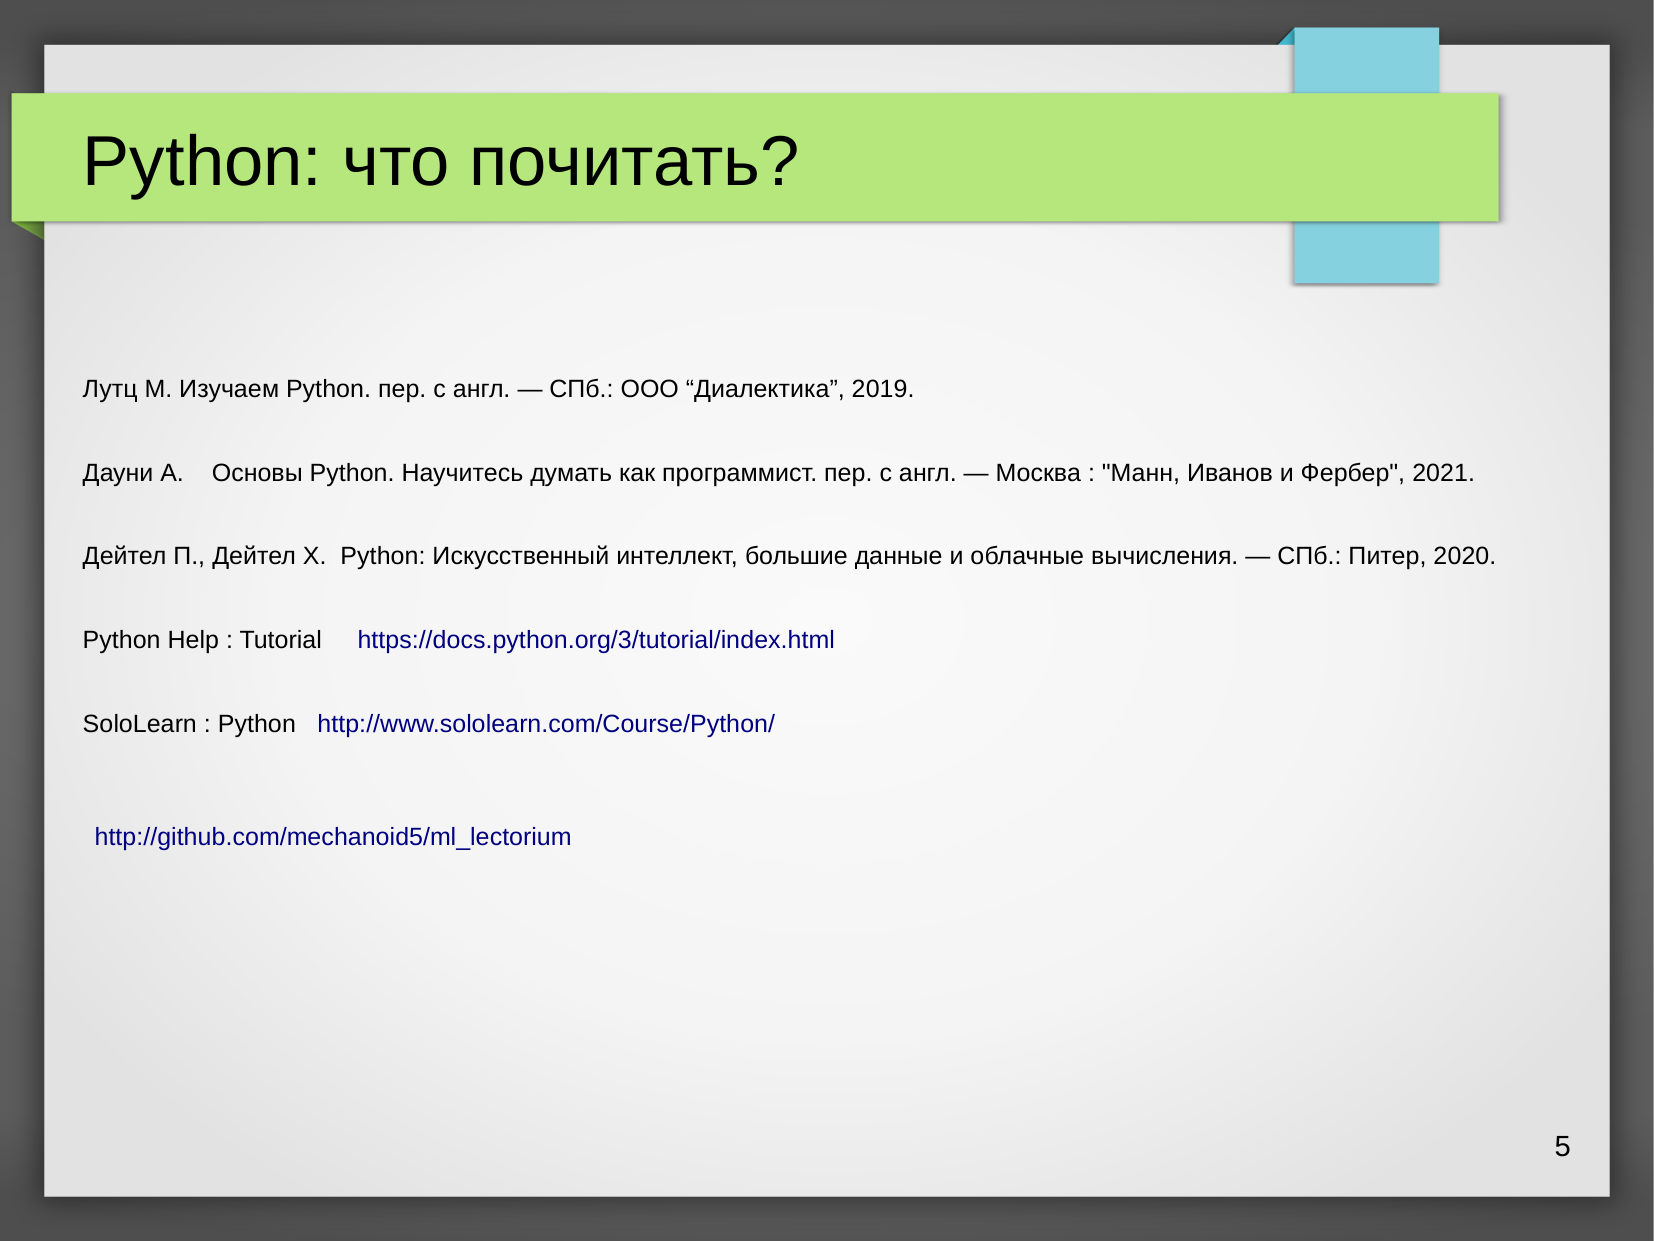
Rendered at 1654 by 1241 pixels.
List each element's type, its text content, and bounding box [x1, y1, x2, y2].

title Python: что почитать? [82, 96, 1571, 225]
text_box Лутц М. Изучаем Python. пер. с англ. — СПб.: ООО “Диалектика”, 2019. Дауни А. Основы Python. Научитесь думать как программист. пер. с англ. — Москва : "Манн, Иванов и Фербер", 2021. Дейтел П., Дейтел Х. Python: Искусственный интеллект, большие данные и облачные вычисления. — СПб.: Питер, 2020. Python Help : Tutorial https://docs.python.org/3/tutorial/index.html SoloLearn : Python http://www.sololearn.com/Course/Python/ http://github.com/mechanoid5/ml_lectorium [82, 328, 1536, 981]
picture [0, 0, 1654, 1241]
